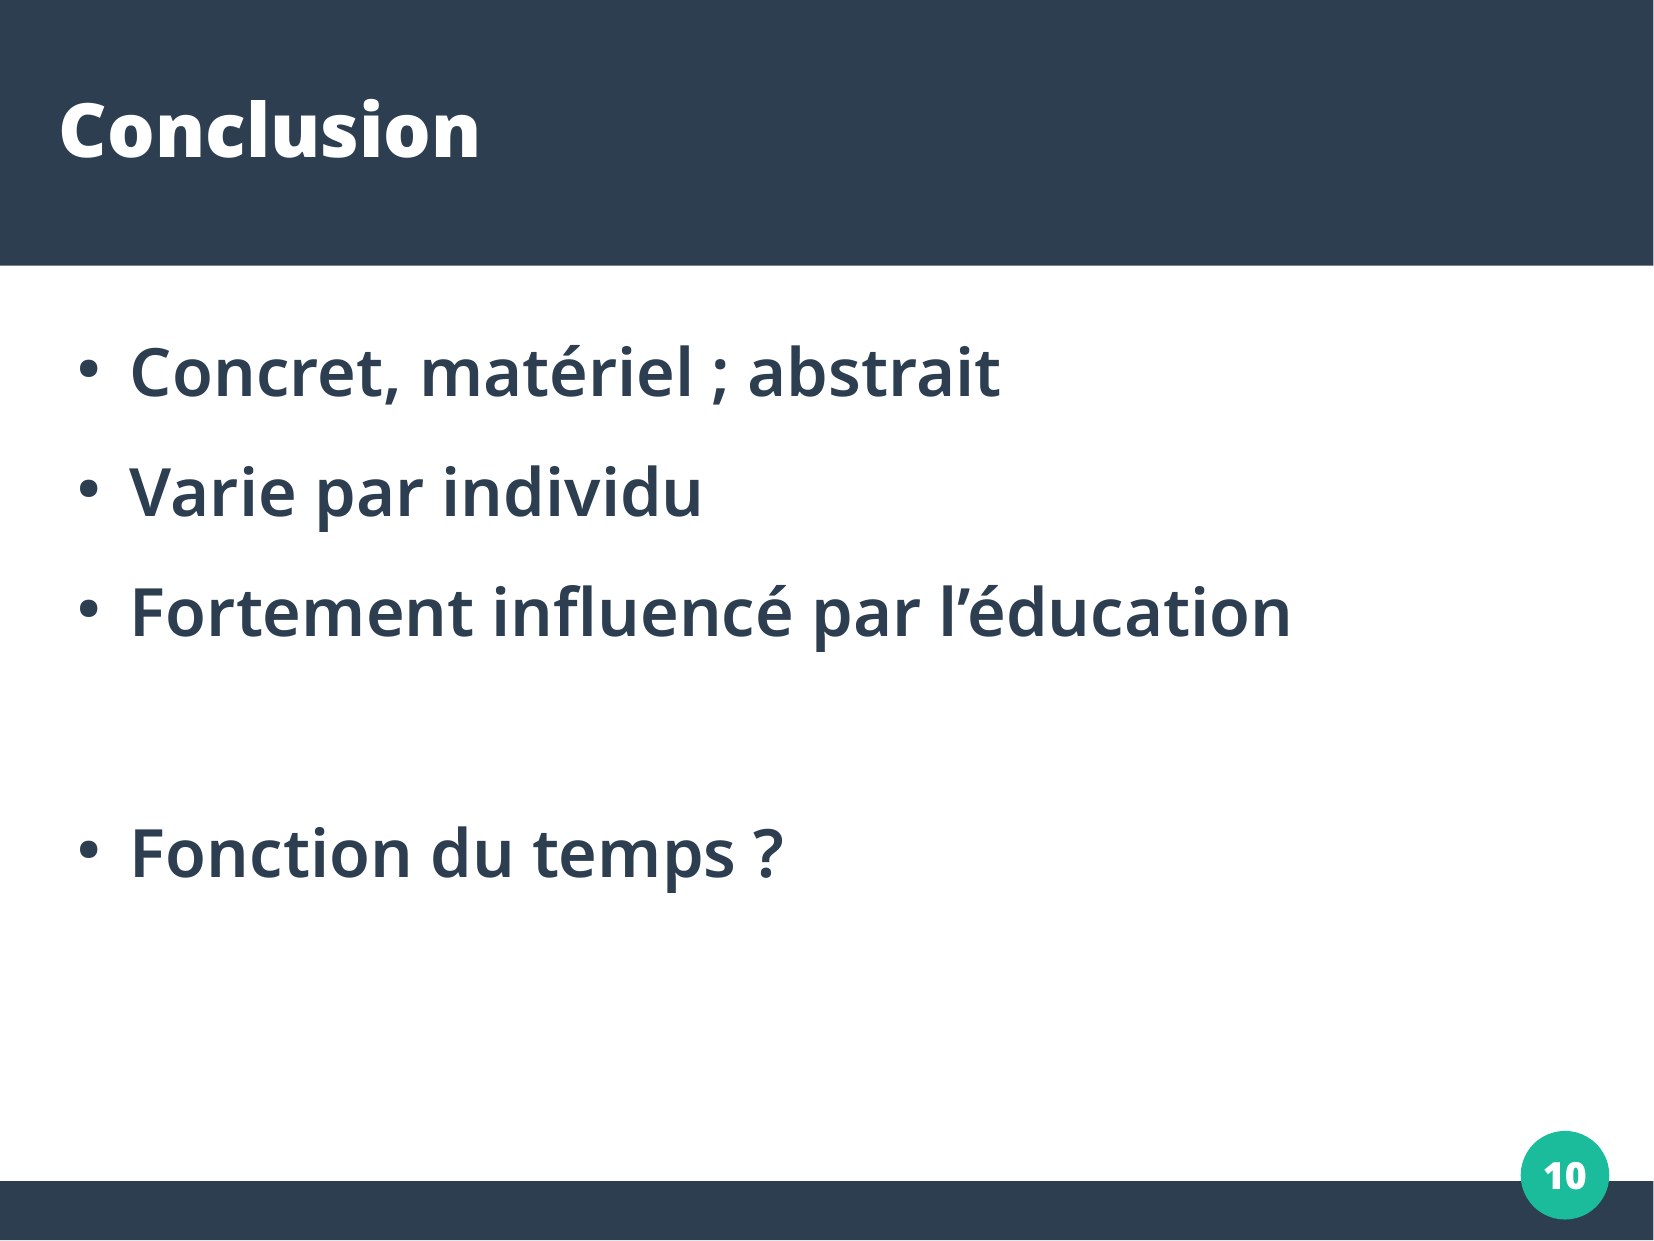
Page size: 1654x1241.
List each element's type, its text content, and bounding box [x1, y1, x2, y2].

list Concret, matériel ; abstrait Varie par individu Fortement influencé par l’éducation Fonction du temps ? [59, 324, 1595, 1152]
title Conclusion [59, 49, 1595, 207]
